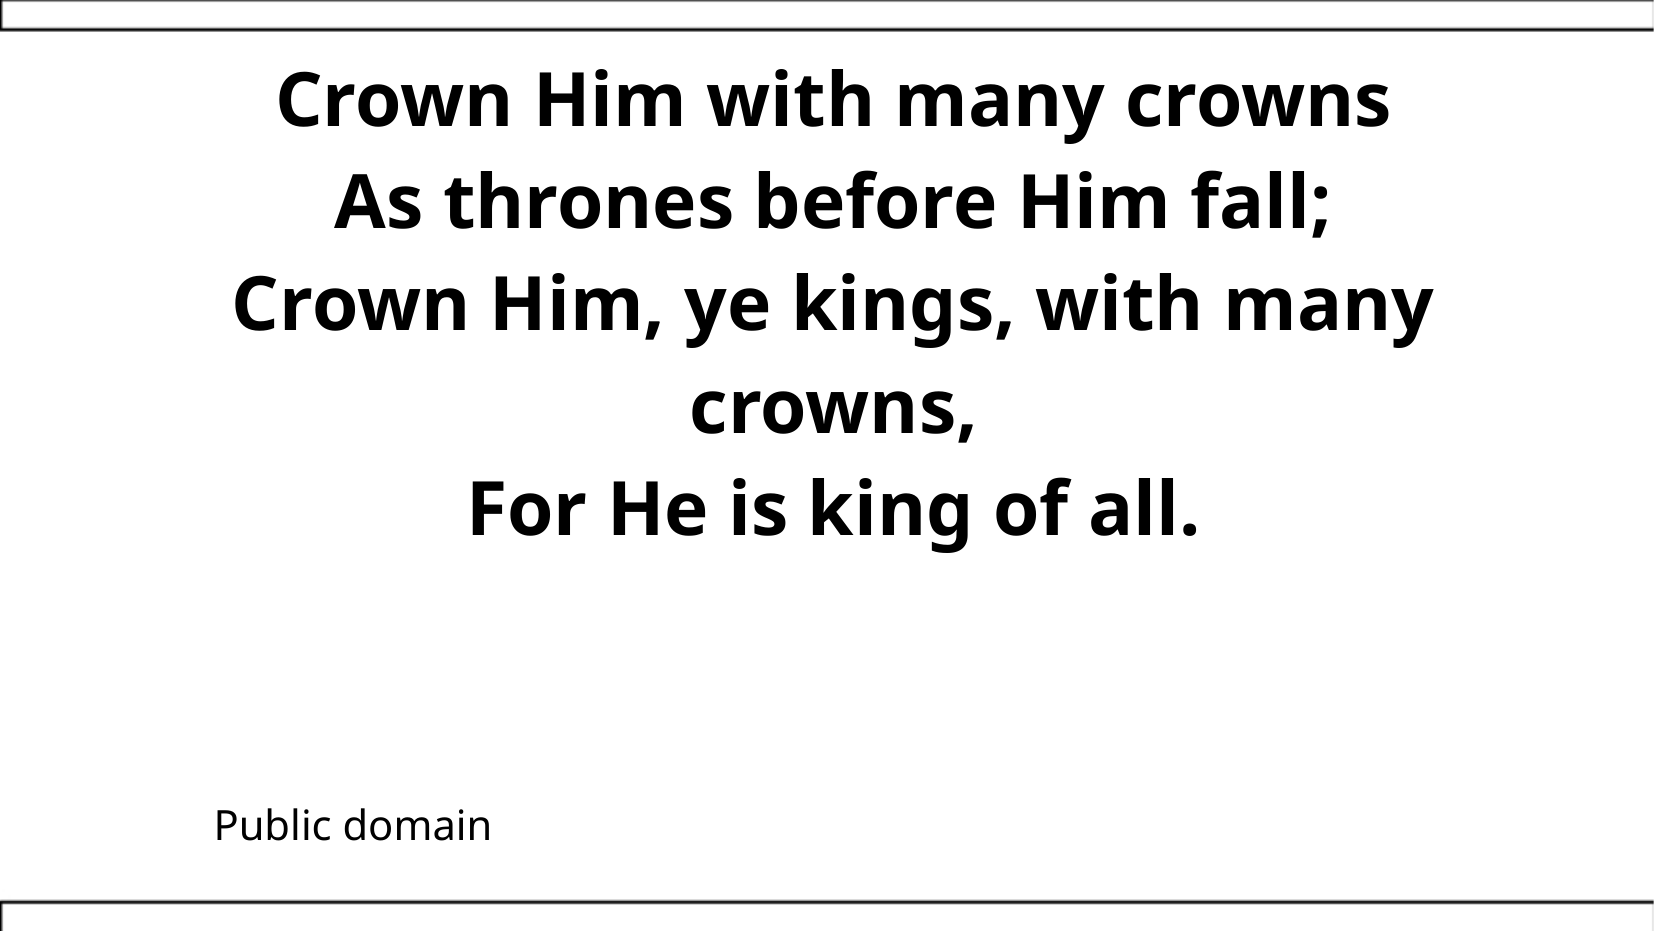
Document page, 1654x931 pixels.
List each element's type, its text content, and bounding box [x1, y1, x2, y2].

picture [0, 0, 1654, 931]
text_box Crown Him with many crowns As thrones before Him fall; Crown Him, ye kings, with many crowns, For He is king of all. Public domain [91, 38, 1577, 742]
